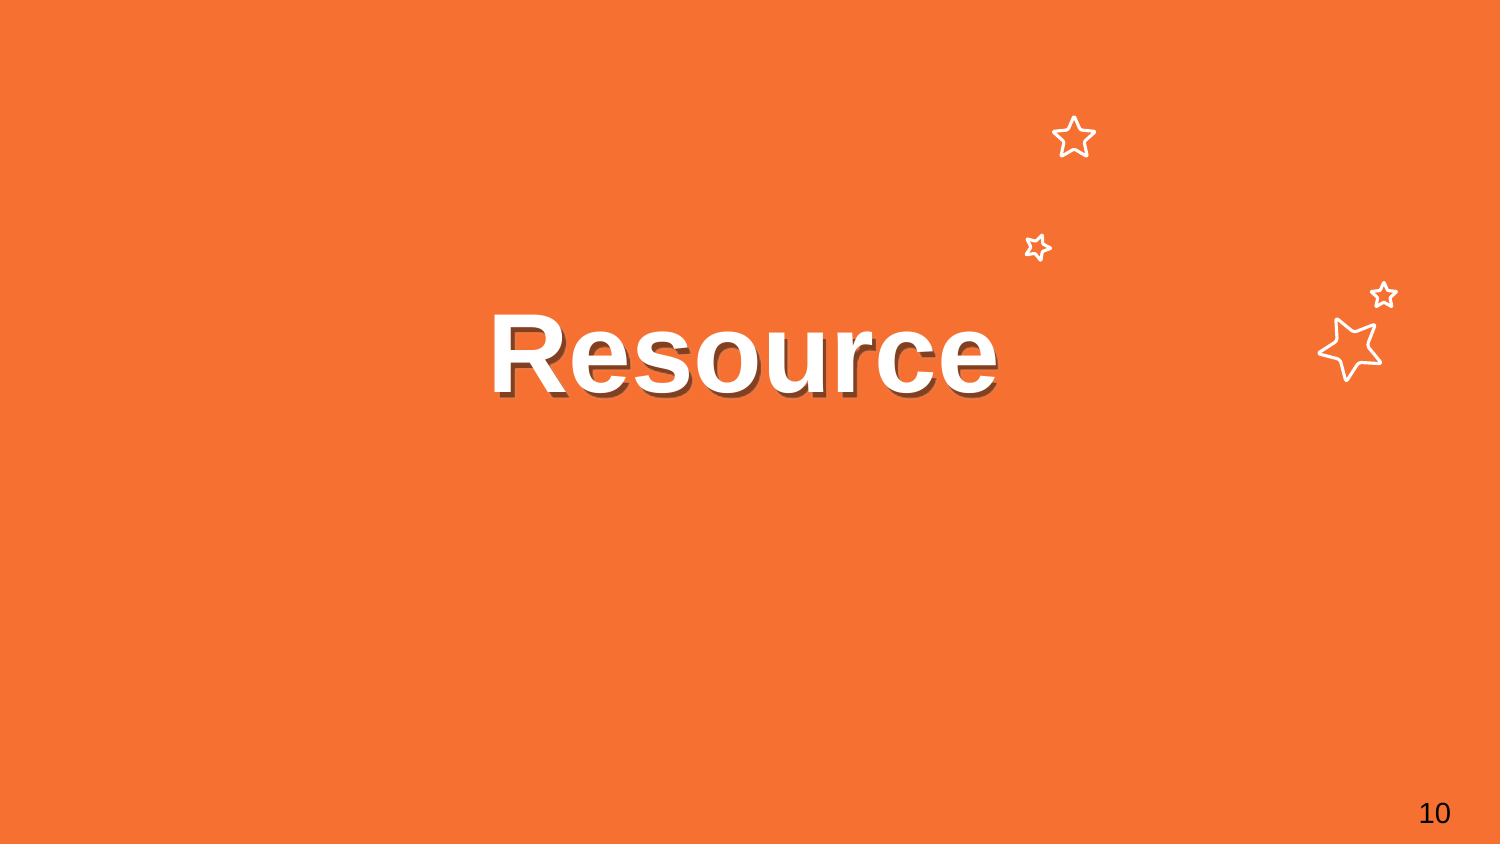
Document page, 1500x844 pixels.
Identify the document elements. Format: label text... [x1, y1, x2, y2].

text_box Resource [472, 283, 1028, 424]
slide_number <number> [1403, 779, 1494, 844]
